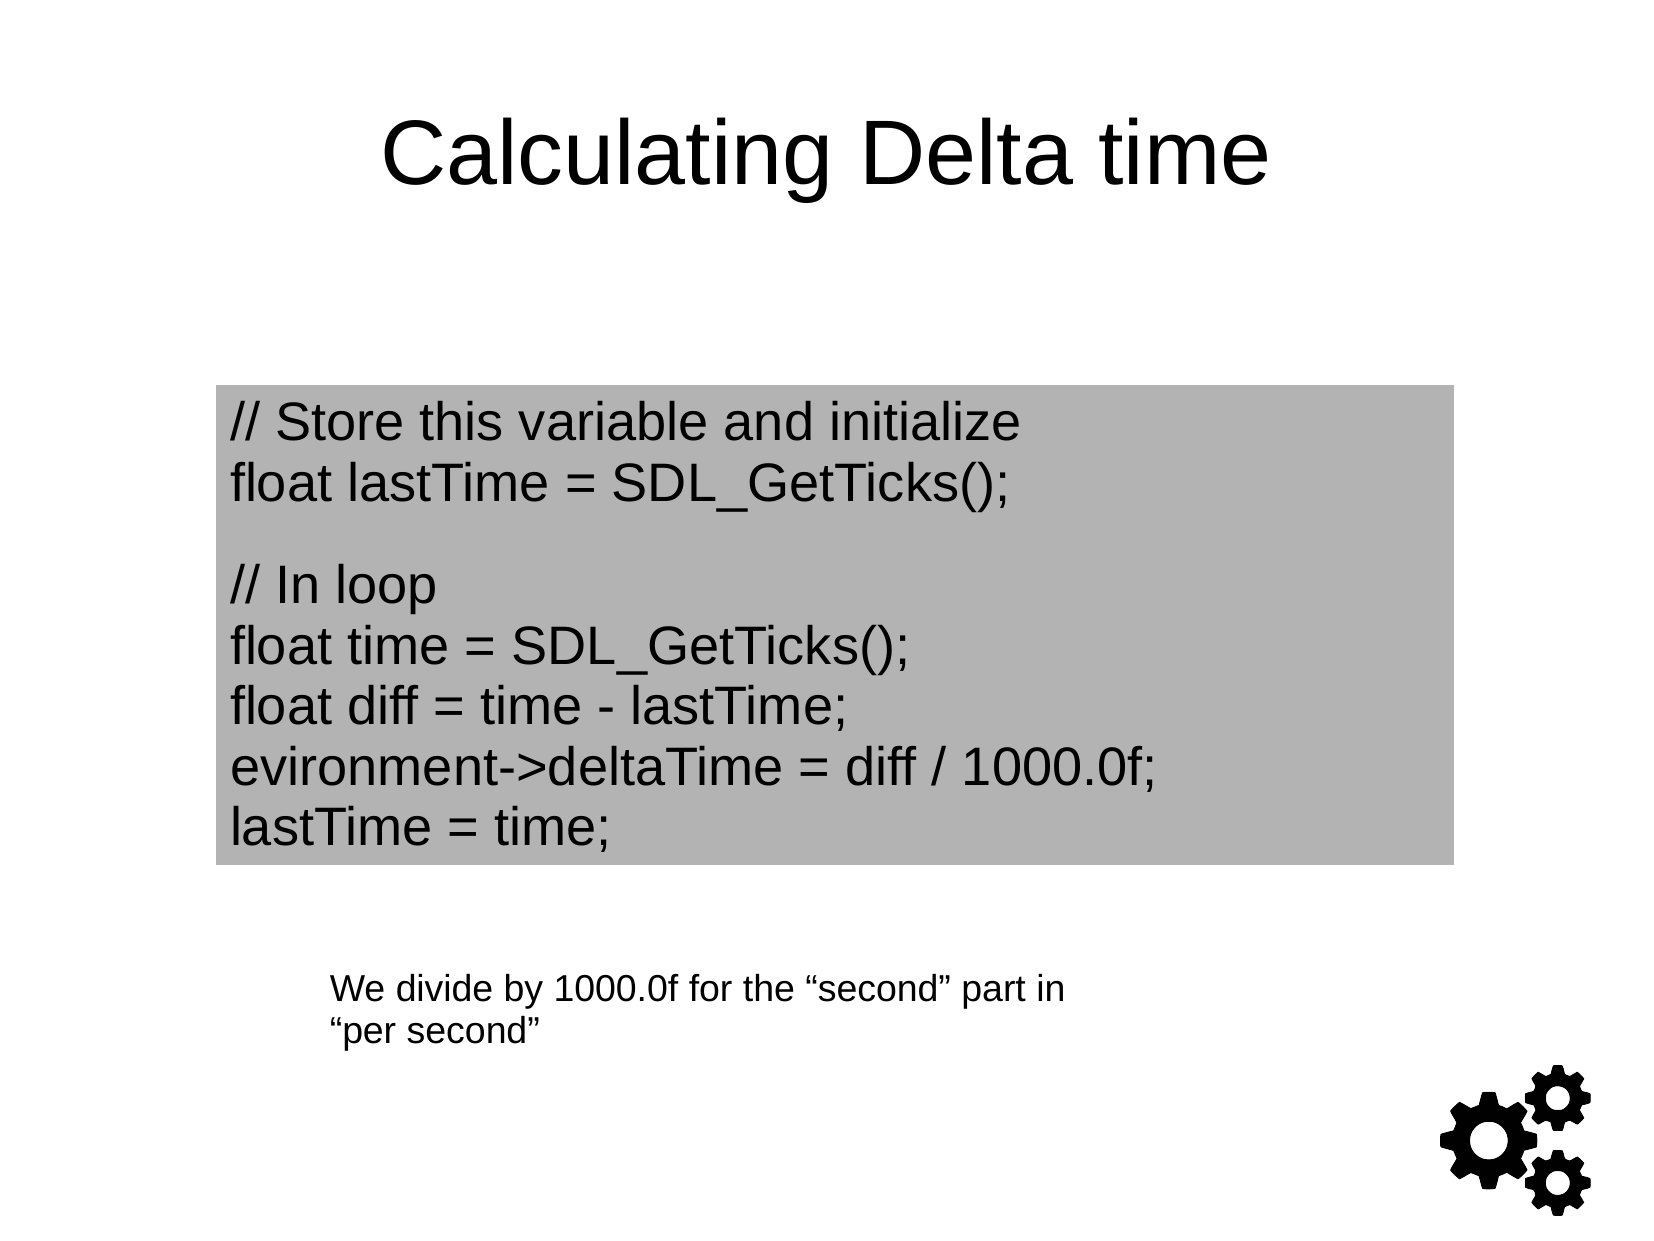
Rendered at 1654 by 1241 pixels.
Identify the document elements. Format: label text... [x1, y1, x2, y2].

text_box We divide by 1000.0f for the “second” part in “per second” [315, 960, 1156, 1059]
picture [1440, 1065, 1591, 1216]
title Calculating Delta time [82, 49, 1571, 257]
table_header // Store this variable and initialize float lastTime = SDL_GetTicks(); // In loop float time = SDL_GetTicks(); float diff = time - lastTime; evironment->deltaTime = diff / 1000.0f; lastTime = time; [216, 385, 1454, 865]
